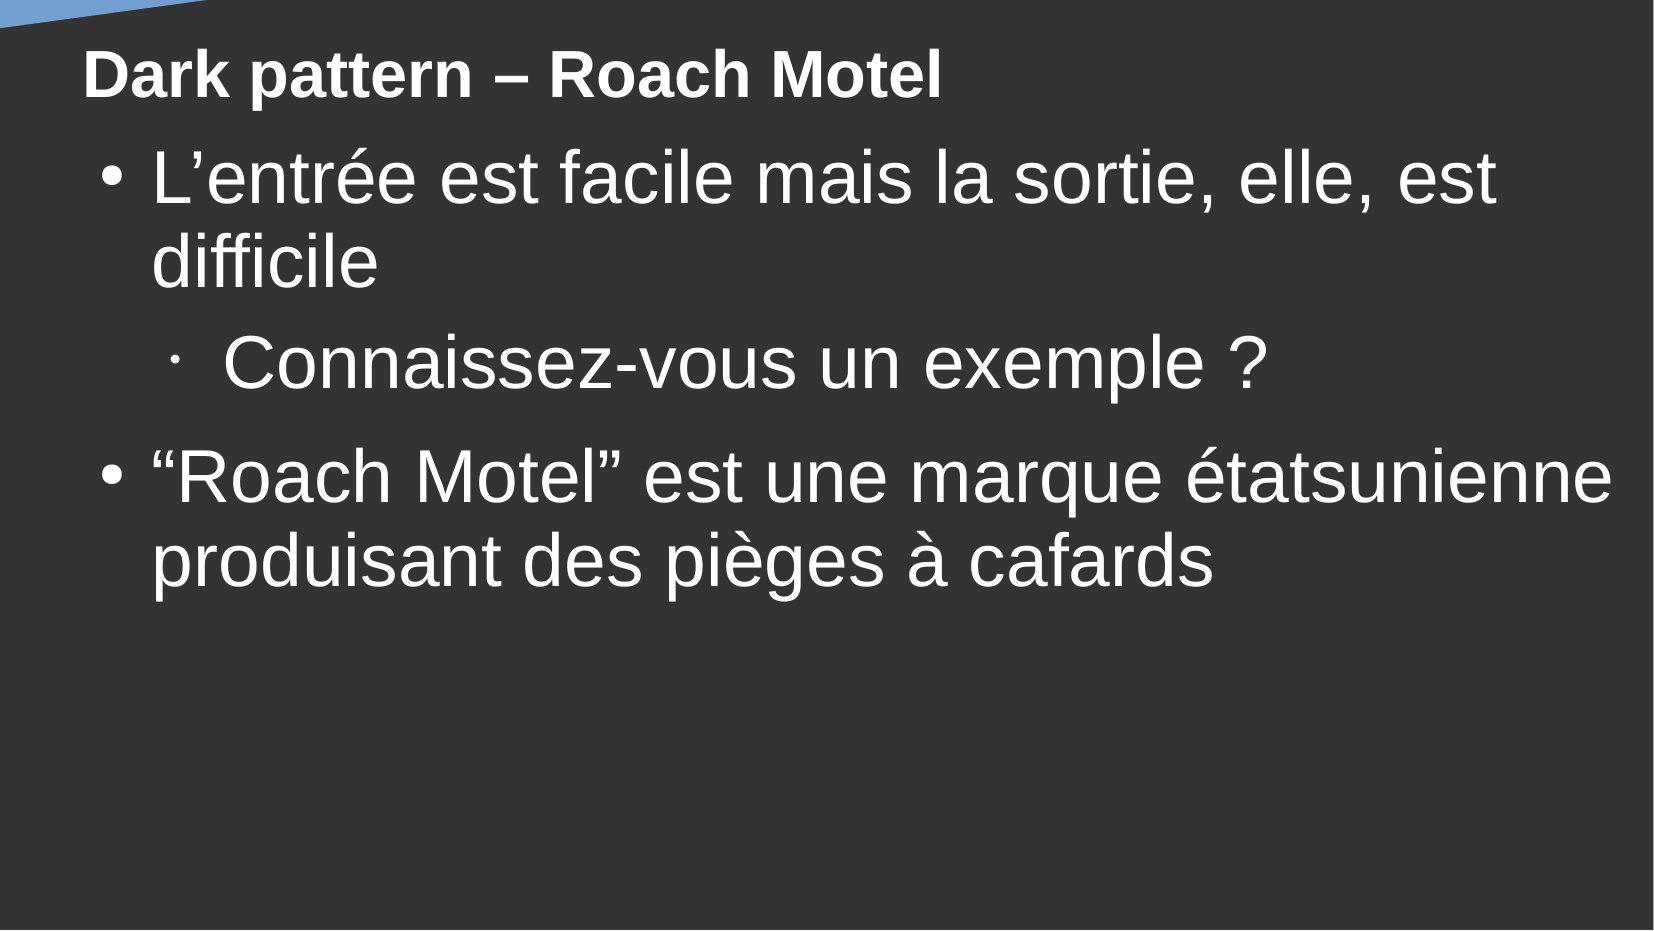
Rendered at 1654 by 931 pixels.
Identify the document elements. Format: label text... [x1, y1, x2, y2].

title Dark pattern – Roach Motel [82, 37, 1571, 114]
text_box [0, 0, 207, 29]
list L’entrée est facile mais la sortie, elle, est difficile Connaissez-vous un exemple ? “Roach Motel” est une marque étatsunienne produisant des pièges à cafards [80, 135, 1620, 827]
